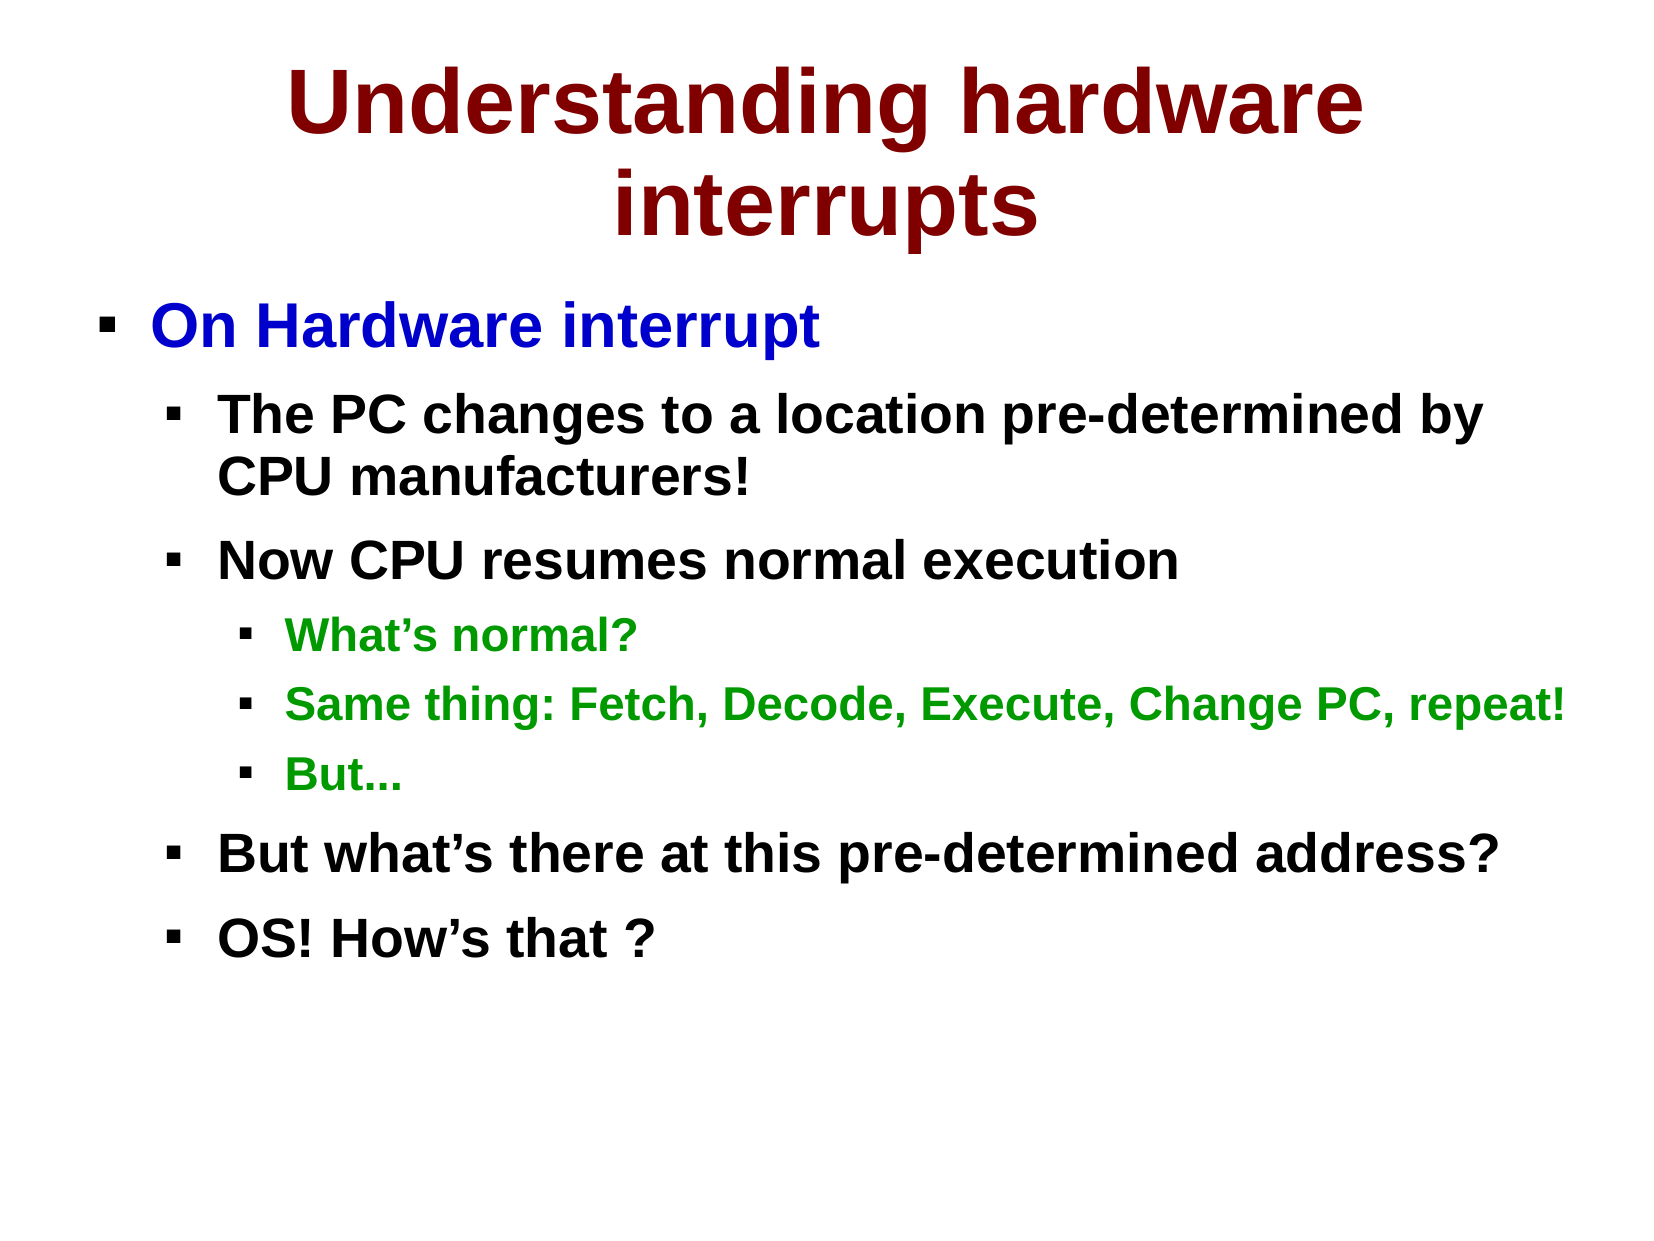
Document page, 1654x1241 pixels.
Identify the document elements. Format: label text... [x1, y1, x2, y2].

title Understanding hardware interrupts [82, 49, 1571, 257]
list On Hardware interrupt The PC changes to a location pre-determined by CPU manufacturers! Now CPU resumes normal execution What’s normal? Same thing: Fetch, Decode, Execute, Change PC, repeat! But... But what’s there at this pre-determined address? OS! How’s that ? [82, 290, 1571, 1010]
